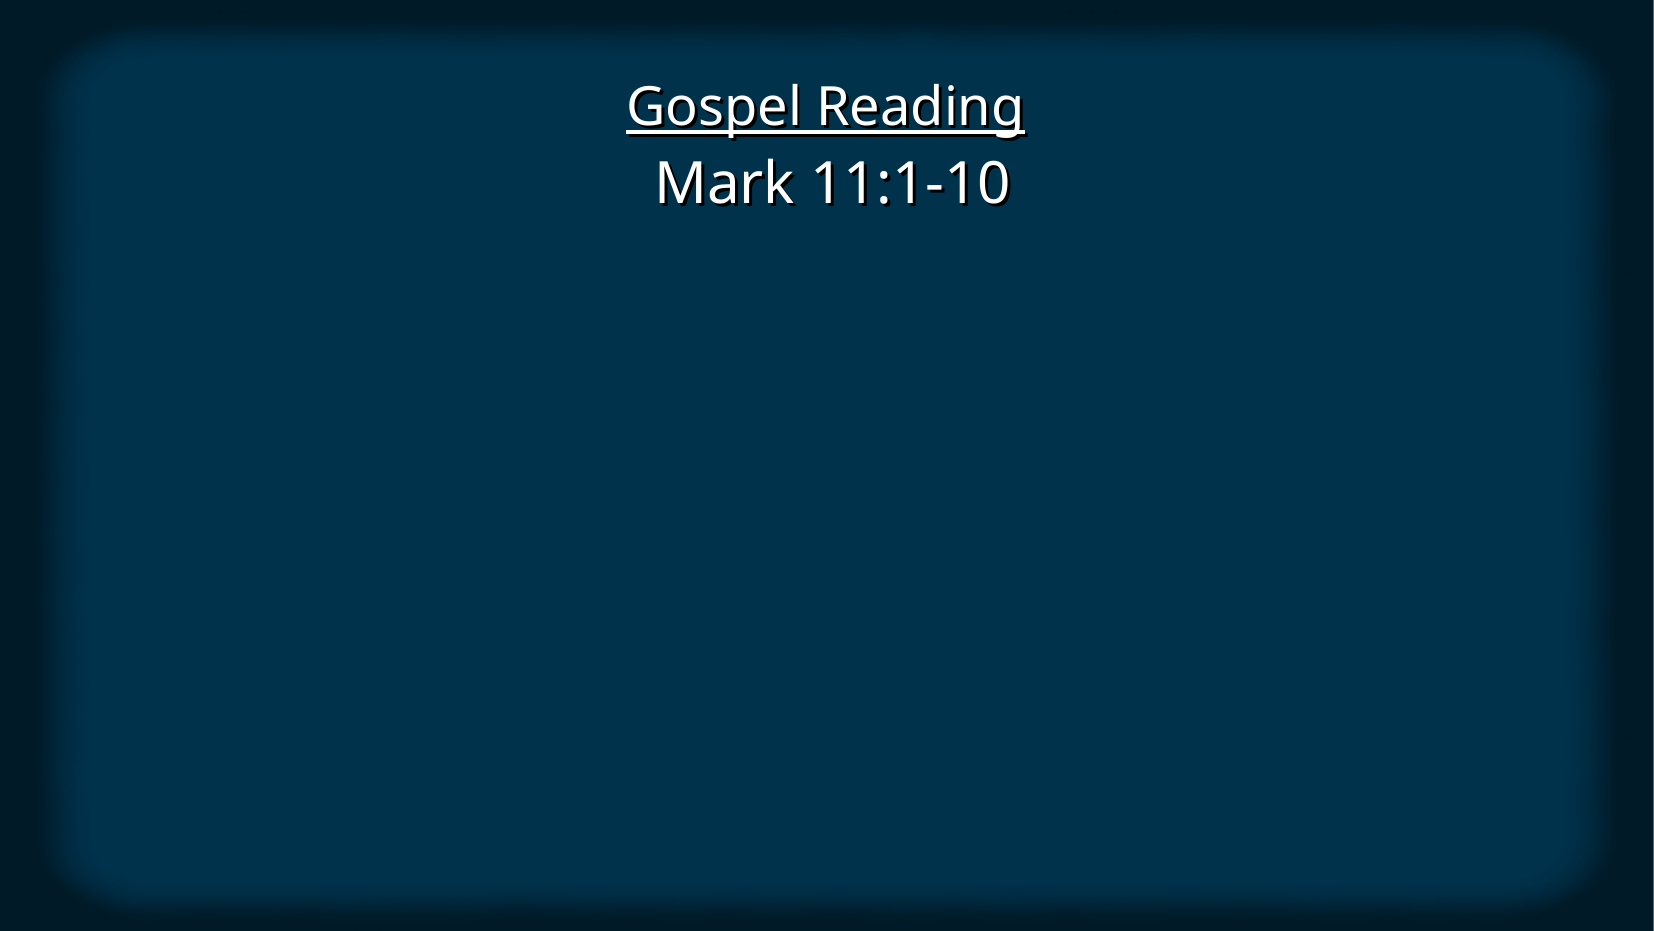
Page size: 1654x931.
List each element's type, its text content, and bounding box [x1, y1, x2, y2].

text_box Gospel Reading Mark 11:1-10 [75, 60, 1591, 224]
picture [0, 0, 1654, 931]
